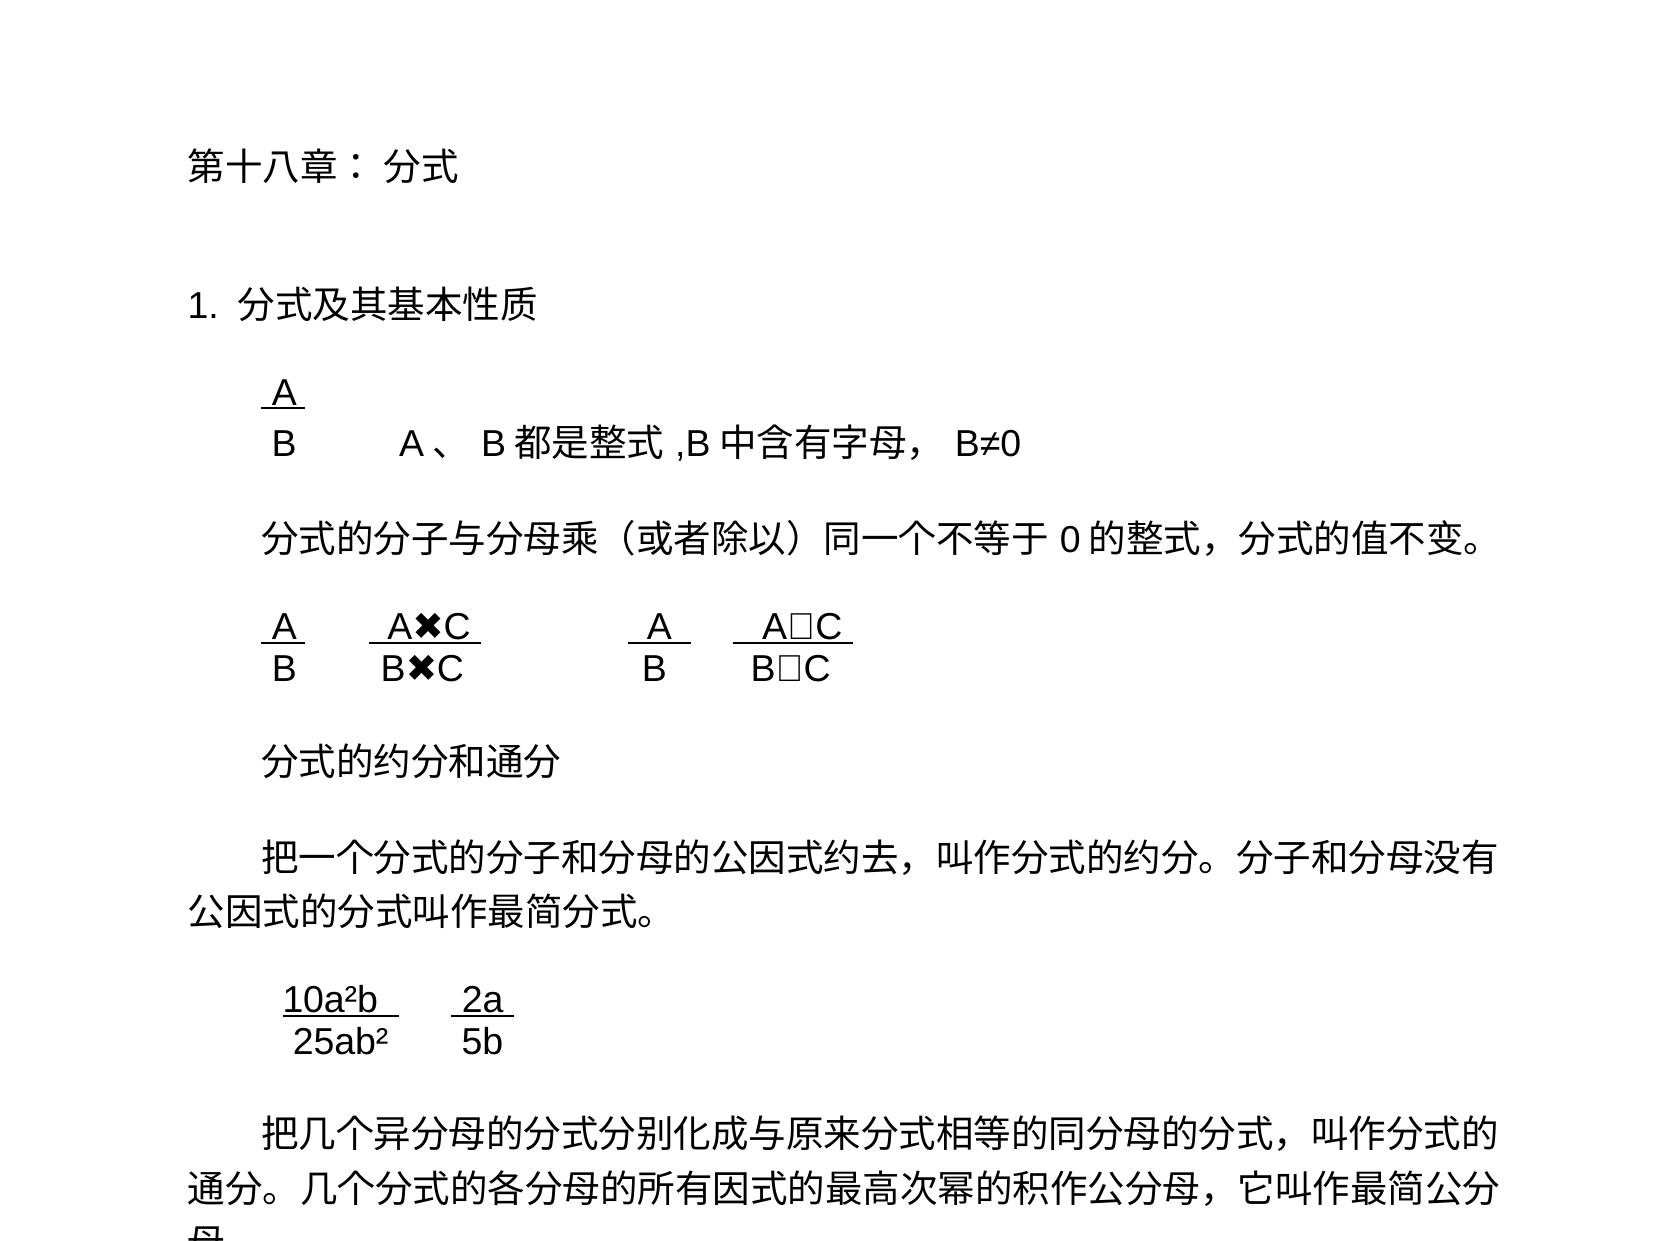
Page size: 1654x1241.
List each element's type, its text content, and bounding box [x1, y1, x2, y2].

text_box 第十八章： 分式 1. 分式及其基本性质 A B A、B都是整式,B中含有字母，B≠0 分式的分子与分母乘（或者除以）同一个不等于0的整式，分式的值不变。 A A✖C A A➗C B B✖C B B➗C 分式的约分和通分 把一个分式的分子和分母的公因式约去，叫作分式的约分。分子和分母没有公因式的分式叫作最简分式。 10a²b 2a 25ab² 5b 把几个异分母的分式分别化成与原来分式相等的同分母的分式，叫作分式的通分。几个分式的各分母的所有因式的最高次幂的积作公分母，它叫作最简公分母。 [172, 129, 1536, 1154]
